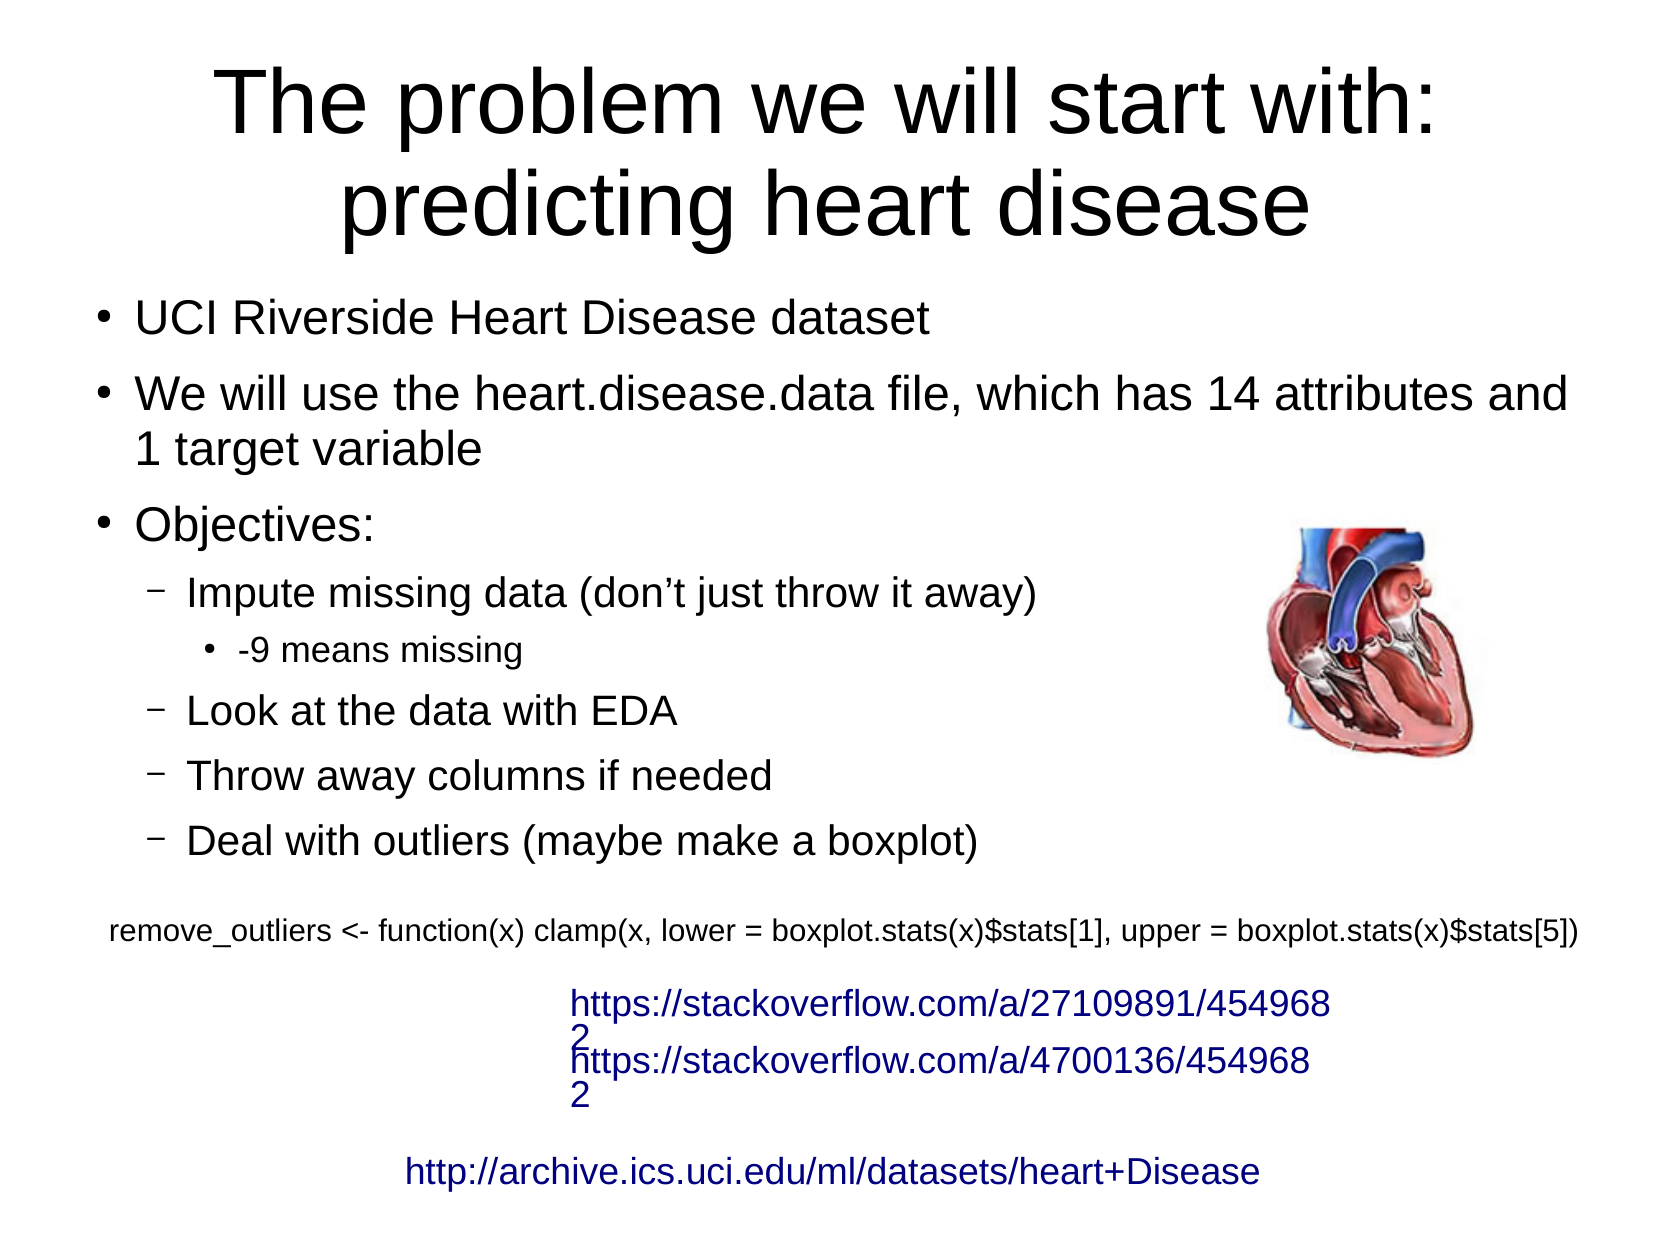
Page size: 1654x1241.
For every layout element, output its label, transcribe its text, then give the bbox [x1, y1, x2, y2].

text_box https://stackoverflow.com/a/27109891/4549682 [555, 976, 1367, 1032]
picture [1239, 519, 1501, 766]
text_box http://archive.ics.uci.edu/ml/datasets/heart+Disease [390, 1143, 1277, 1201]
text_box https://stackoverflow.com/a/4700136/4549682 [555, 1031, 1346, 1089]
list UCI Riverside Heart Disease dataset We will use the heart.disease.data file, which has 14 attributes and 1 target variable Objectives: Impute missing data (don’t just throw it away) -9 means missing Look at the data with EDA Throw away columns if needed Deal with outliers (maybe make a boxplot) [82, 290, 1571, 871]
text_box remove_outliers <- function(x) clamp(x, lower = boxplot.stats(x)$stats[1], upper = boxplot.stats(x)$stats[5]) [94, 906, 1606, 976]
title The problem we will start with: predicting heart disease [82, 49, 1571, 257]
